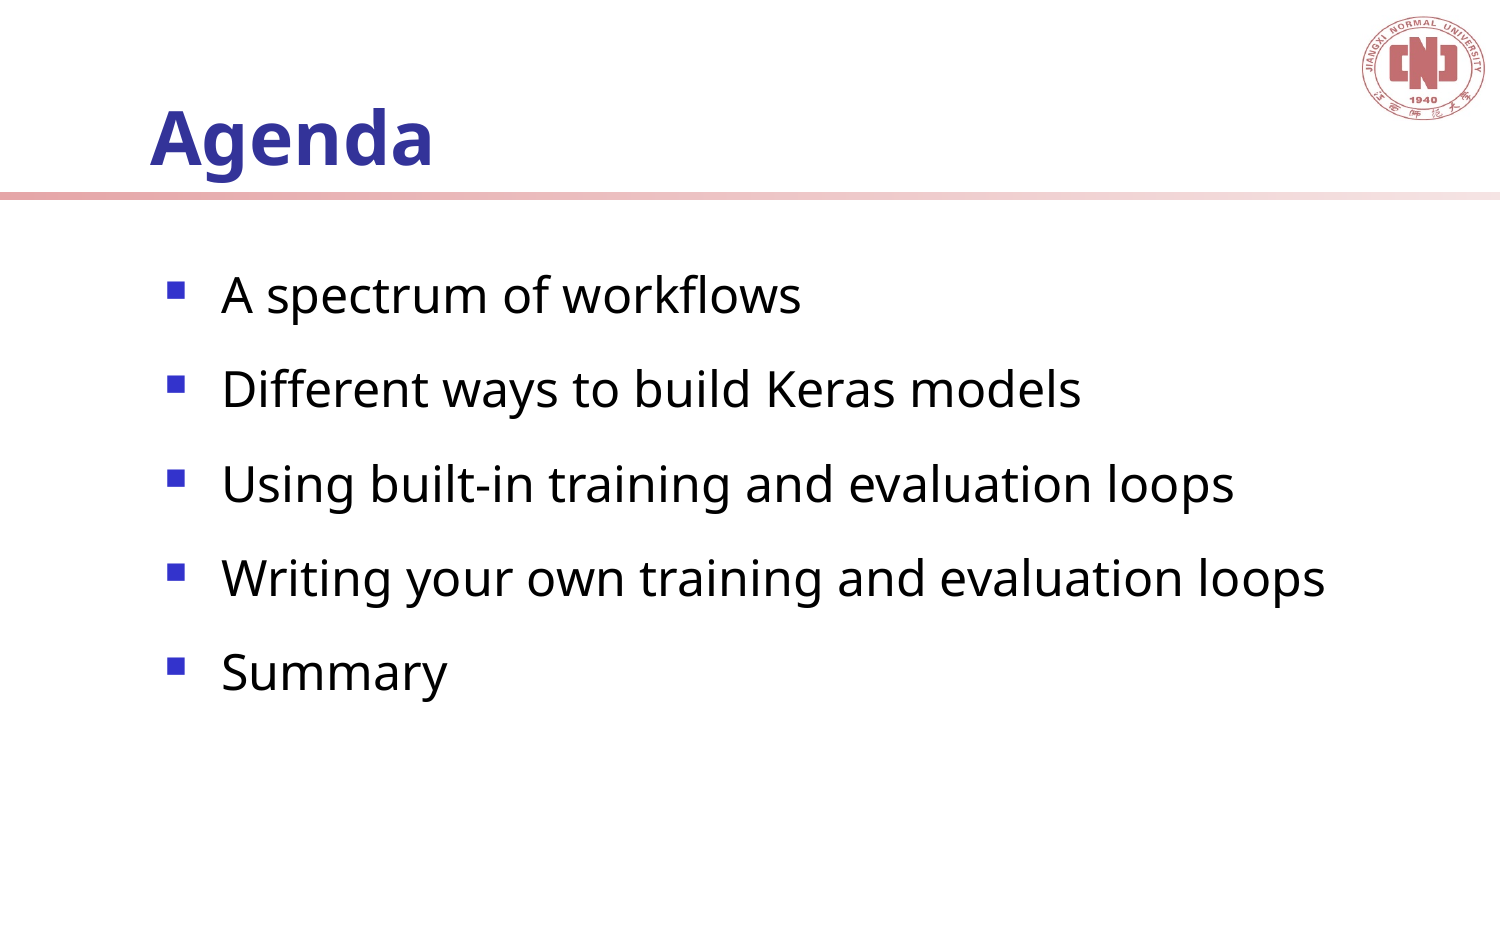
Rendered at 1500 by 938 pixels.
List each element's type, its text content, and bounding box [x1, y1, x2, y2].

title Agenda [150, 99, 1351, 188]
picture [1360, 15, 1486, 121]
list A spectrum of workflows Different ways to build Keras models Using built-in training and evaluation loops Writing your own training and evaluation loops Summary [150, 226, 1351, 853]
